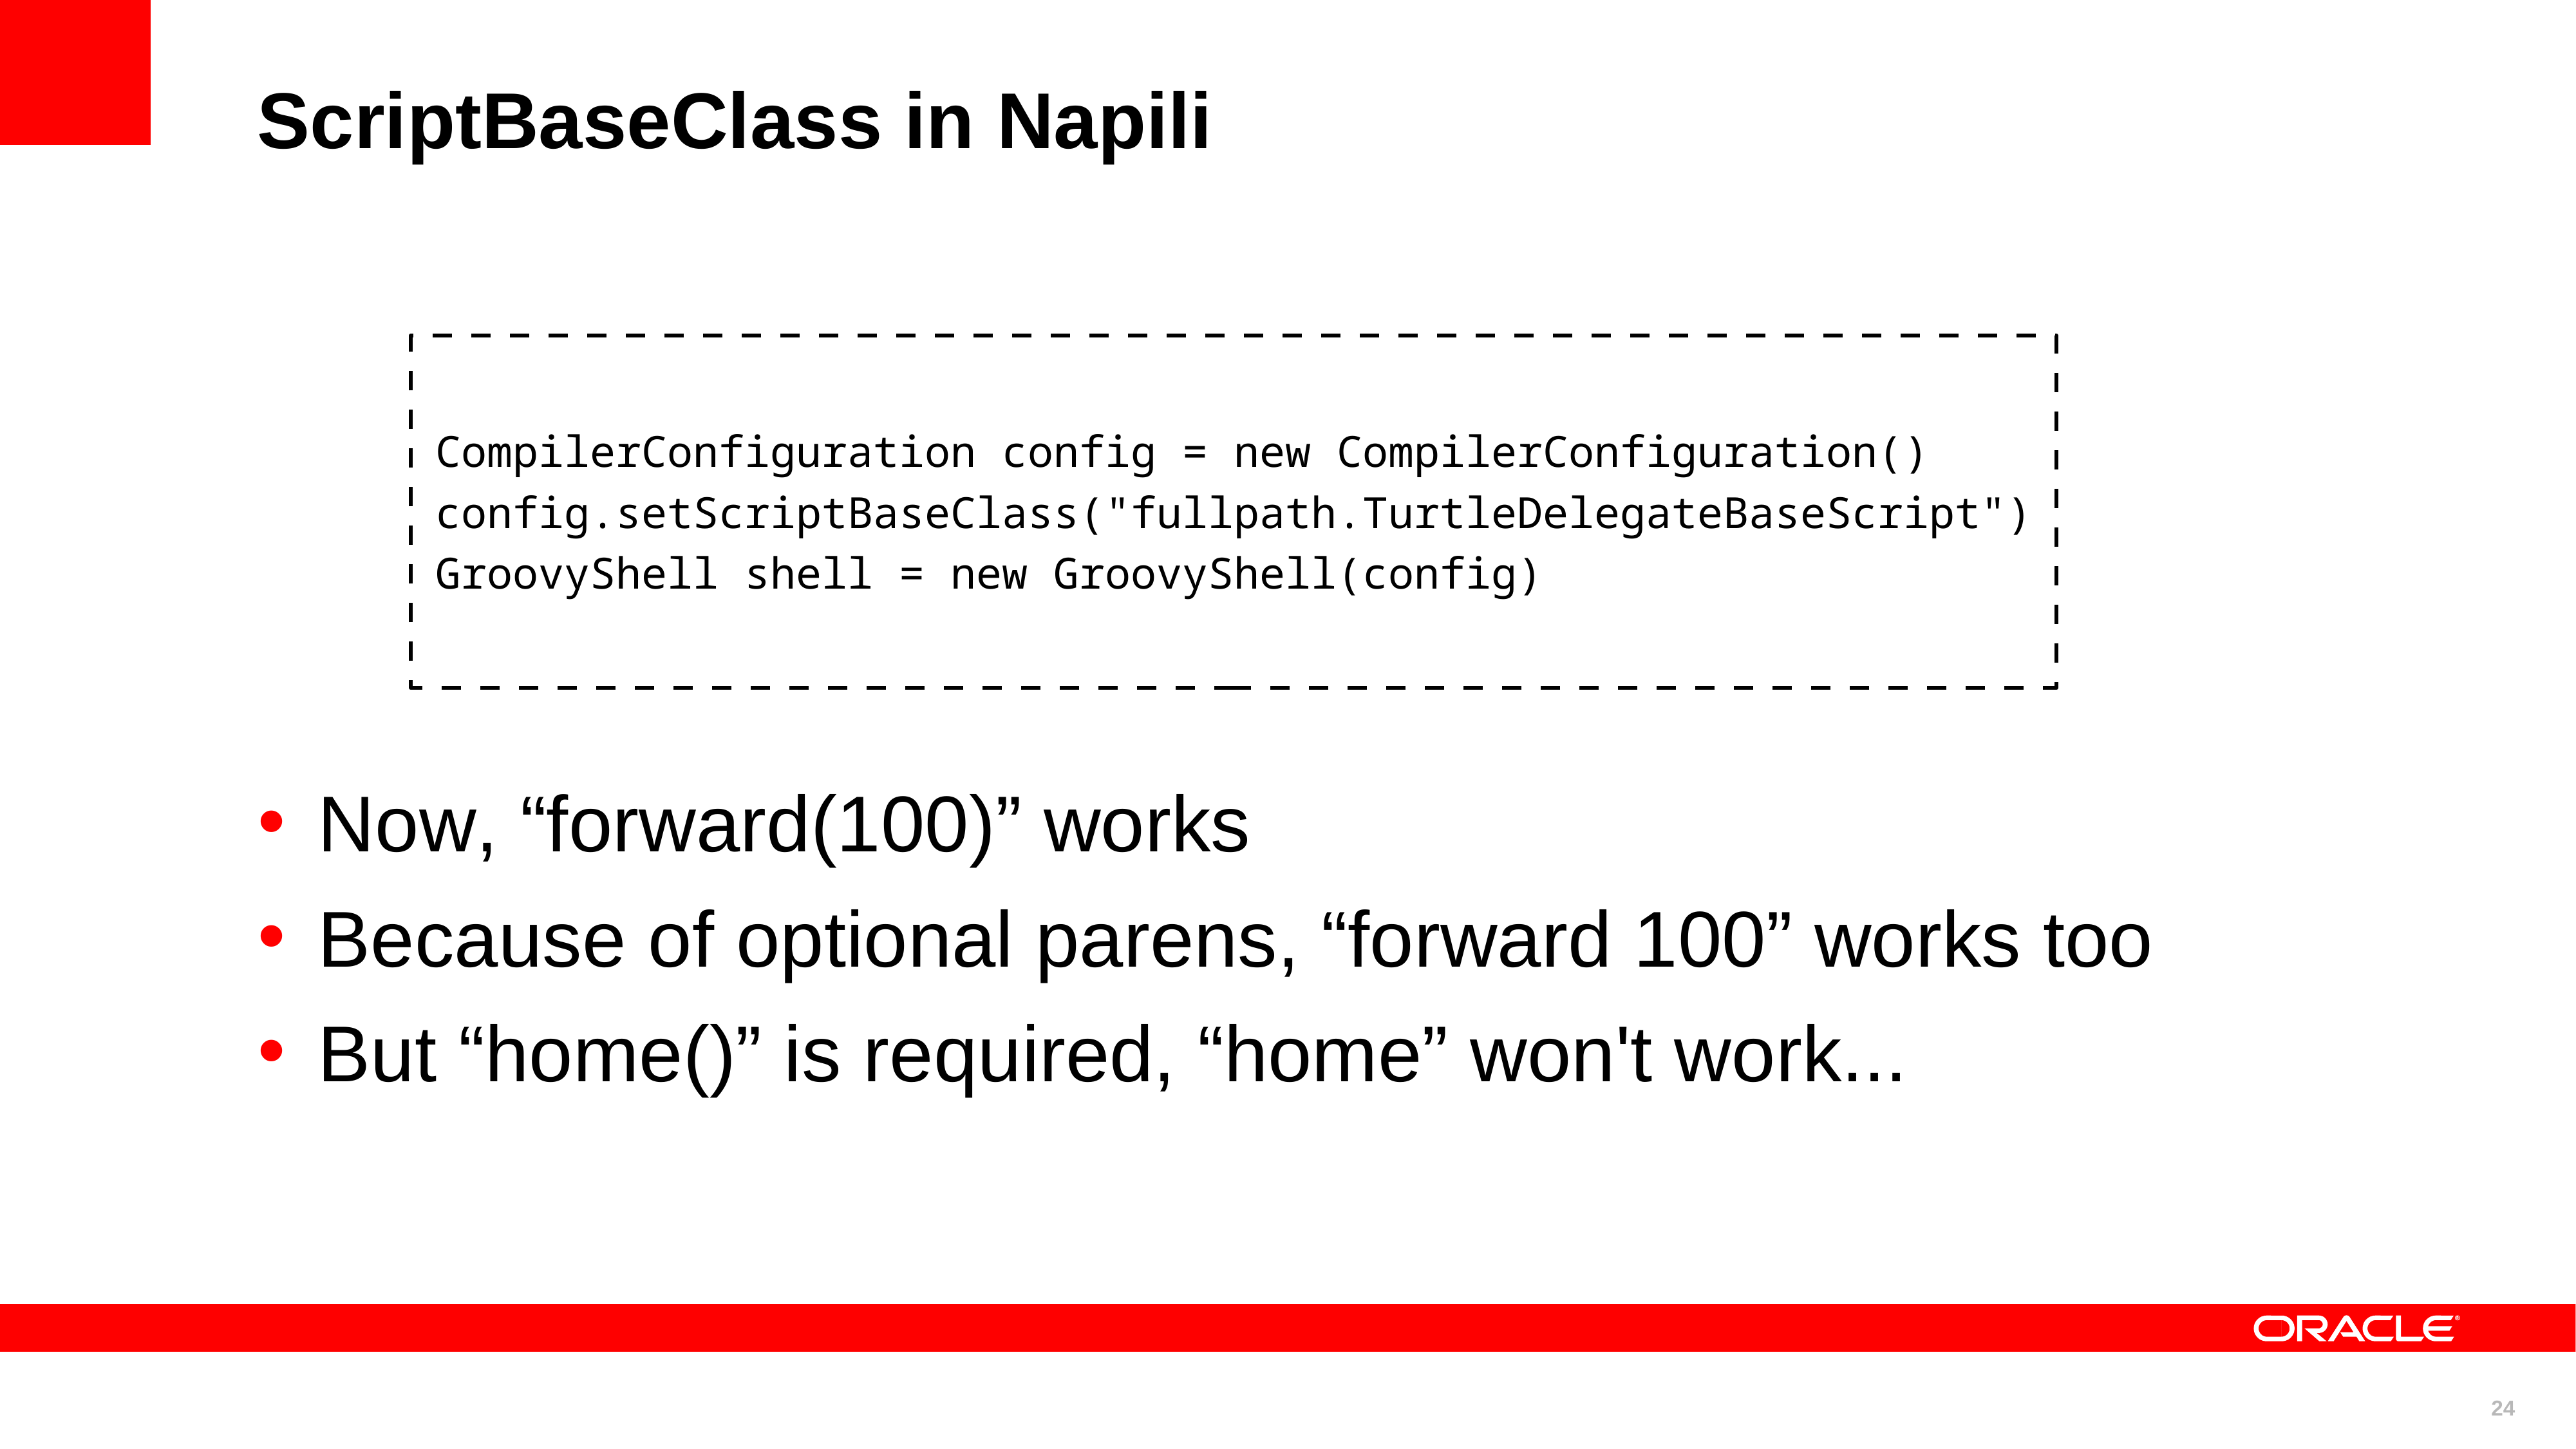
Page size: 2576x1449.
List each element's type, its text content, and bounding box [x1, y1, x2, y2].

title ScriptBaseClass in Napili [257, 69, 2318, 251]
picture [0, 0, 151, 145]
list Now, “forward(100)” works Because of optional parens, “forward 100” works too But “home()” is required, “home” won't work... [258, 773, 2318, 1256]
picture [0, 1304, 2576, 1352]
text_box CompilerConfiguration config = new CompilerConfiguration() config.setScriptBaseClass("fullpath.TurtleDelegateBaseScript") GroovyShell shell = new GroovyShell(config) [411, 337, 2056, 686]
